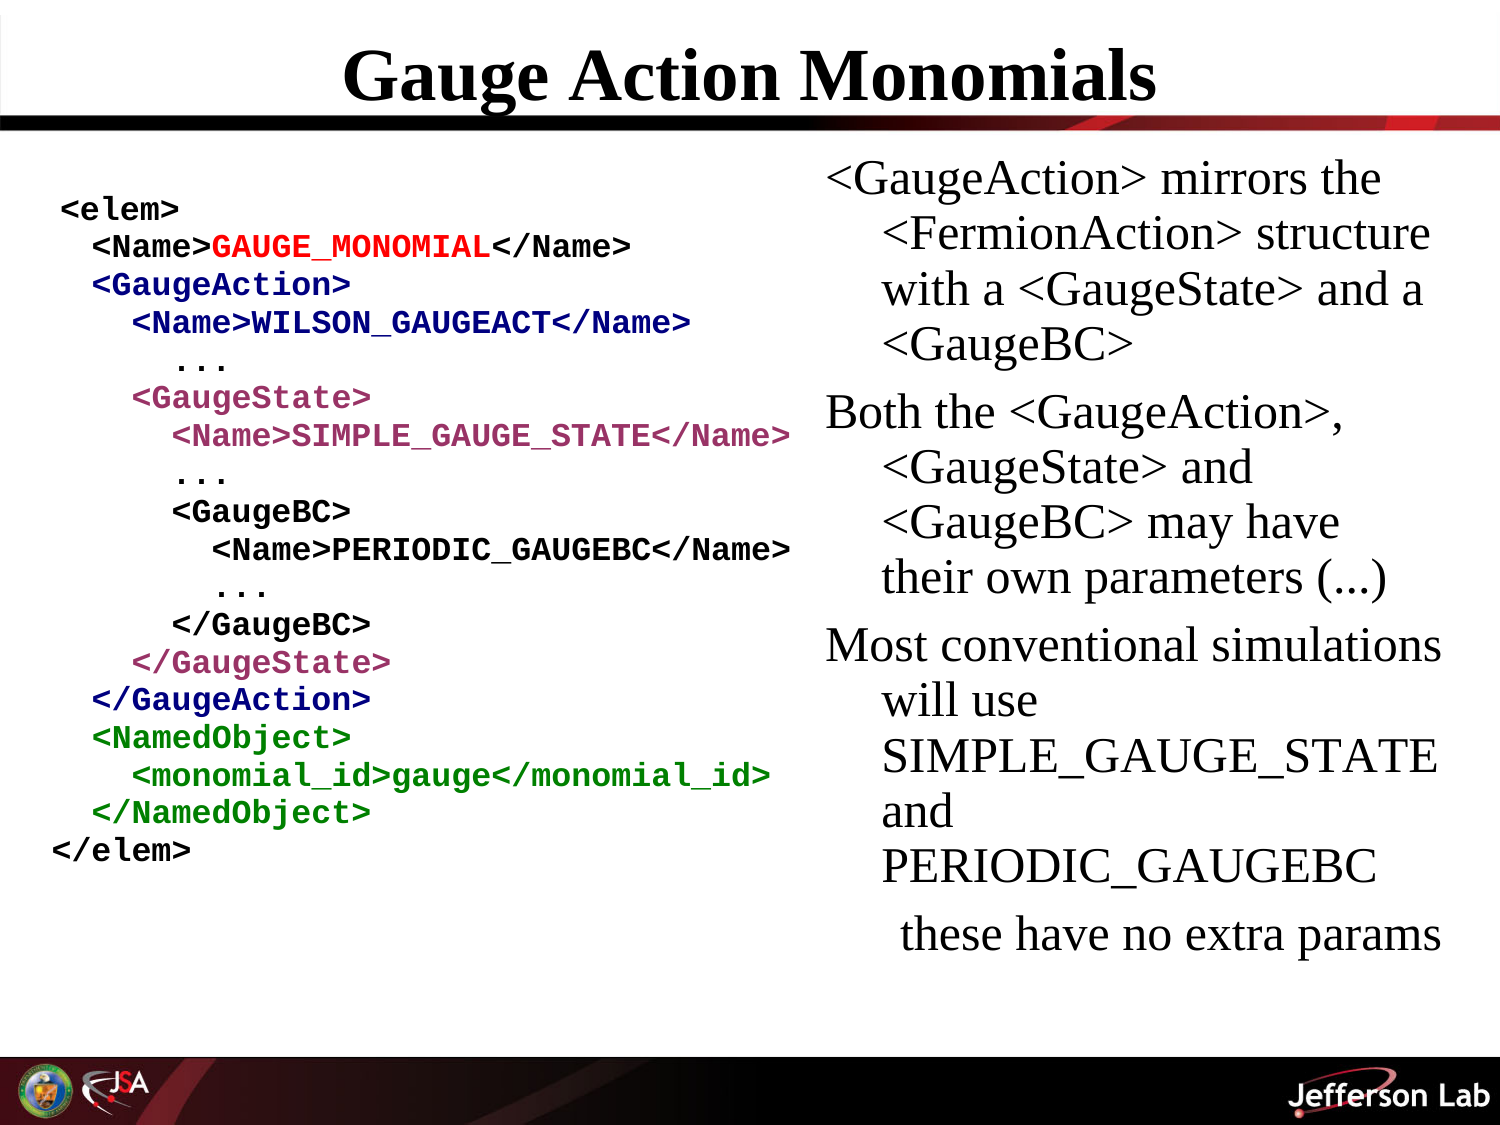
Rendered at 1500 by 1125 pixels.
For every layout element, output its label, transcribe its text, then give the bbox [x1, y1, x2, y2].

title Gauge Action Monomials [112, 0, 1388, 151]
list <GaugeAction> mirrors the <FermionAction> structure with a <GaugeState> and a <GaugeBC> Both the <GaugeAction>, <GaugeState> and <GaugeBC> may have their own parameters (...) Most conventional simulations will use SIMPLE_GAUGE_STATE and PERIODIC_GAUGEBC these have no extra params [825, 149, 1445, 1017]
picture [0, 0, 1500, 1125]
text_box <elem> <Name>GAUGE_MONOMIAL</Name> <GaugeAction> <Name>WILSON_GAUGEACT</Name> ... <GaugeState> <Name>SIMPLE_GAUGE_STATE</Name> ... <GaugeBC> <Name>PERIODIC_GAUGEBC</Name> ... </GaugeBC> </GaugeState> </GaugeAction> <NamedObject> <monomial_id>gauge</monomial_id> </NamedObject> </elem> [36, 183, 825, 880]
